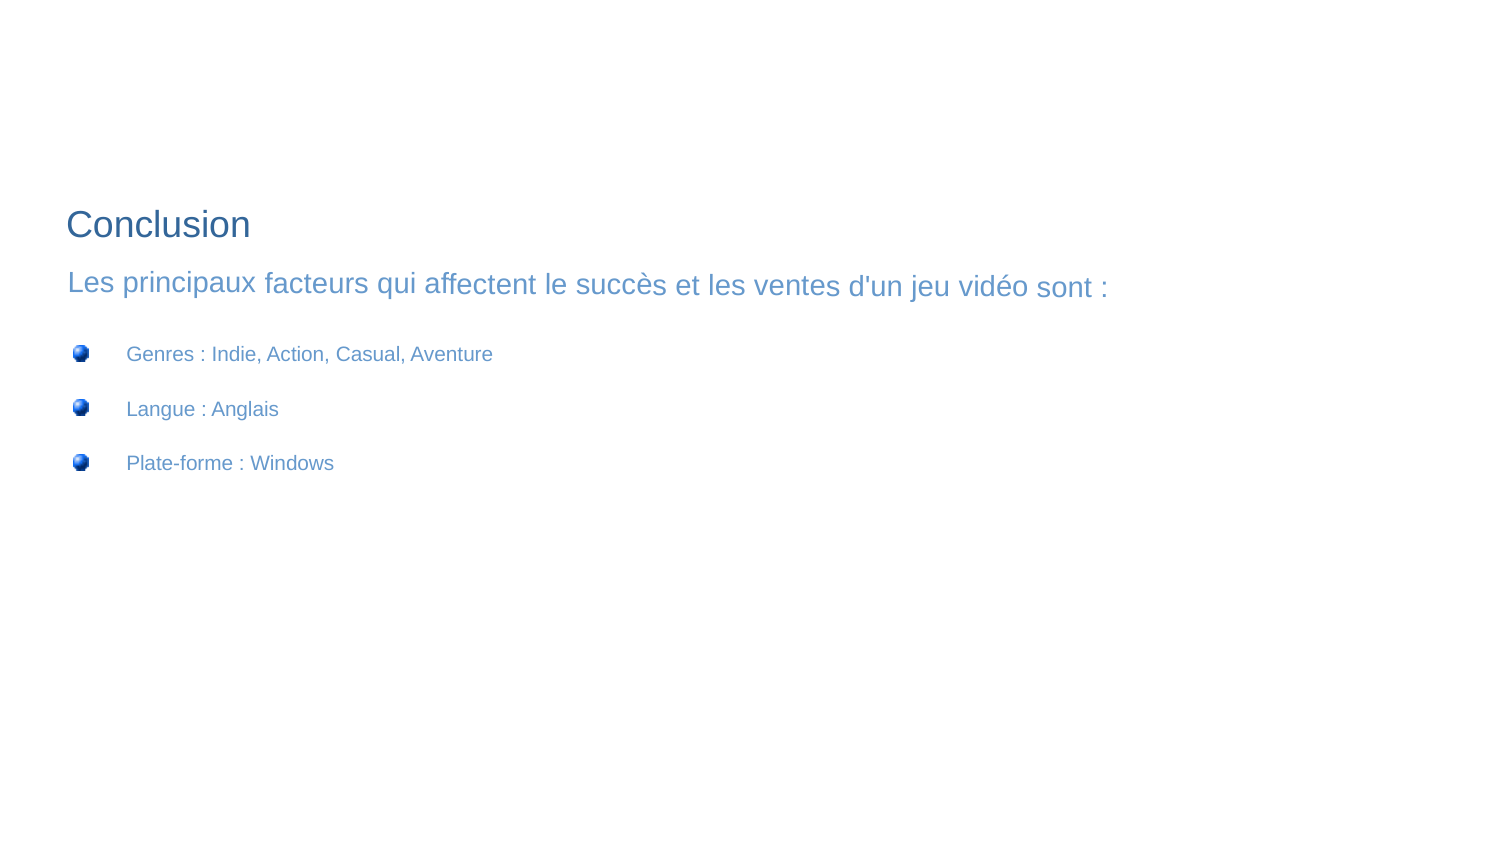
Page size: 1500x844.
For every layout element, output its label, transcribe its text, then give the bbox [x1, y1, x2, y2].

picture [73, 463, 89, 471]
list Genres : Indie, Action, Casual, Aventure Langue : Anglais Plate-forme : Windows [40, 308, 962, 463]
list Les principaux facteurs qui affectent le succès et les ventes d'un jeu vidéo sont : [52, 255, 1451, 330]
title Conclusion [51, 185, 438, 280]
